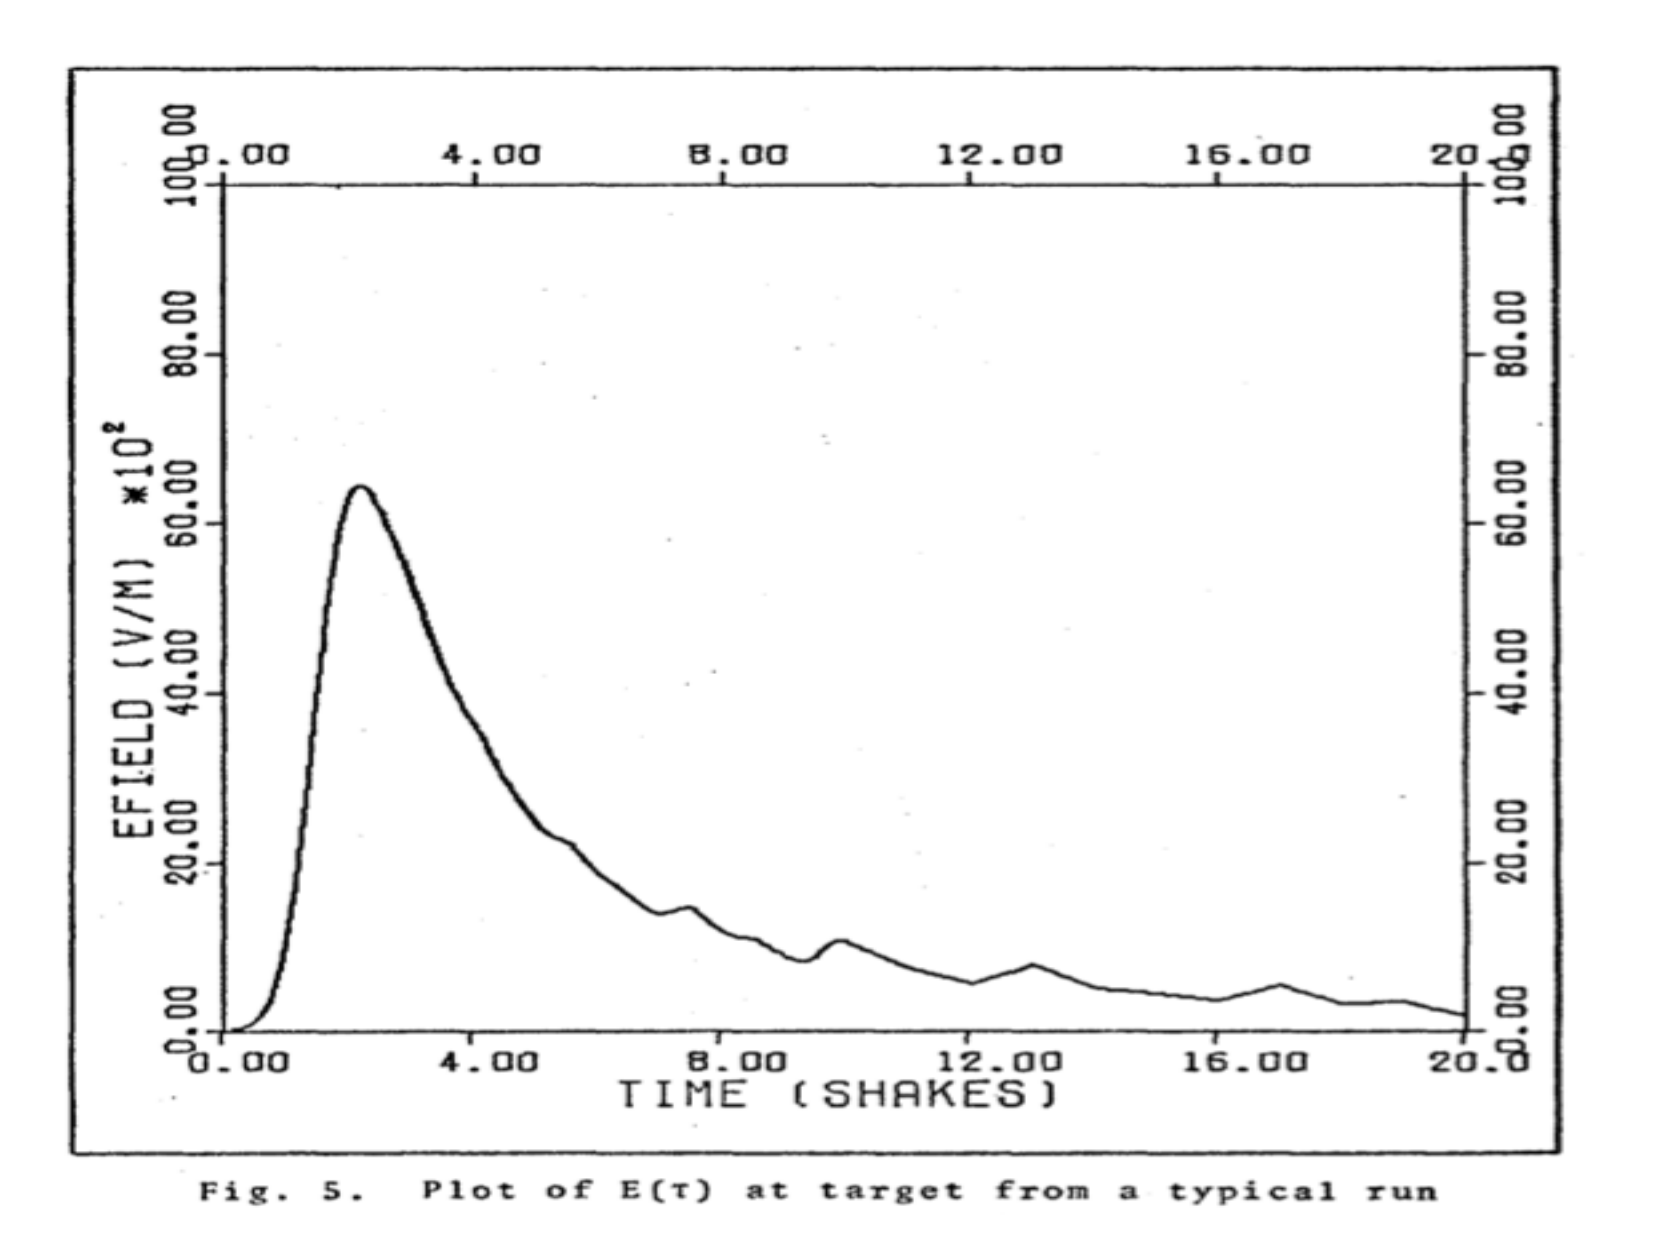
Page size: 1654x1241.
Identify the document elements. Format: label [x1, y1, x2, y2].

picture [45, 59, 1591, 1216]
